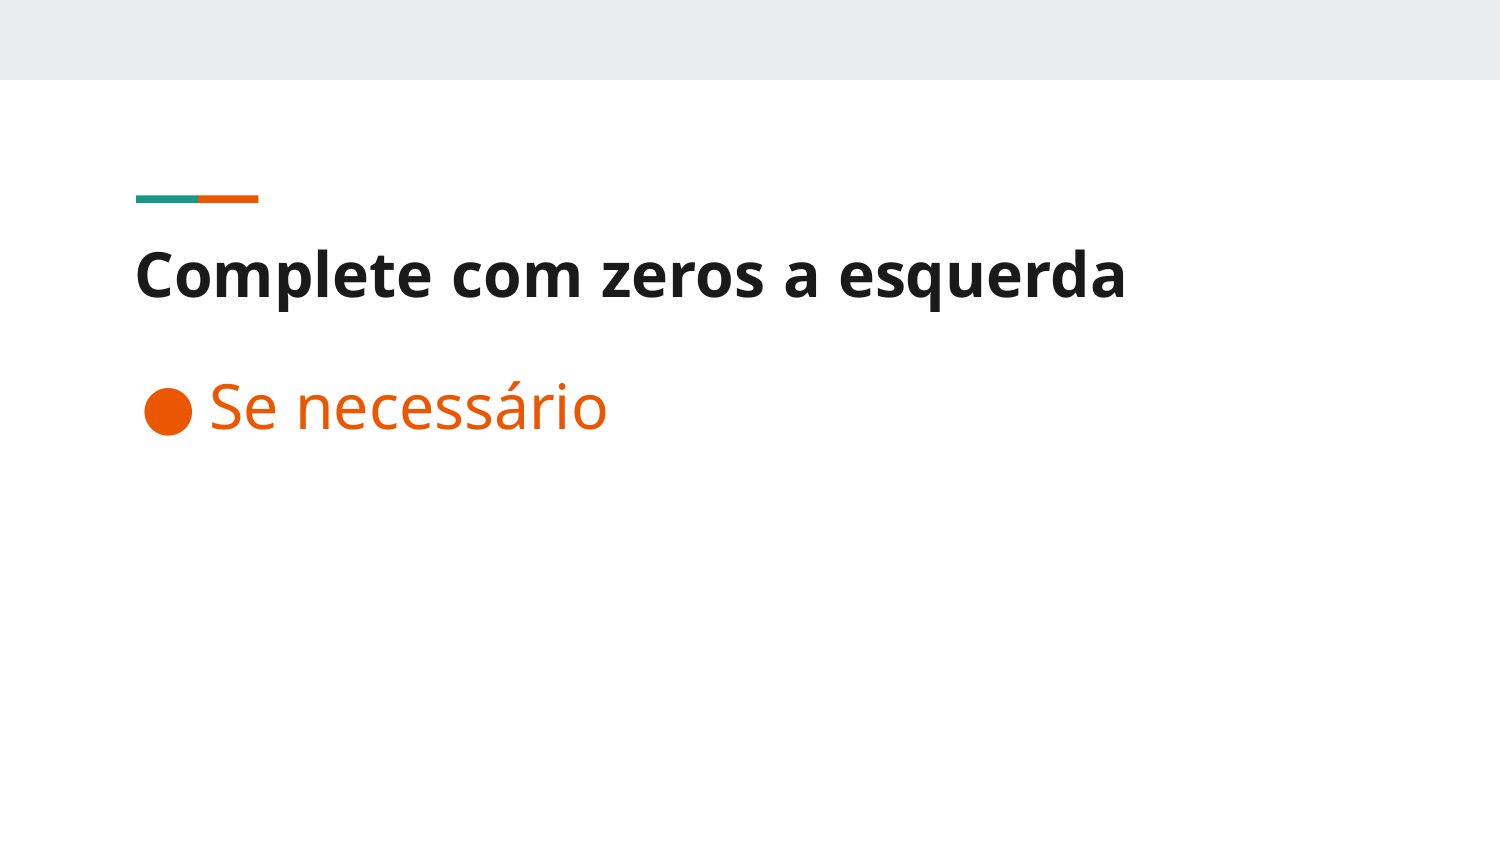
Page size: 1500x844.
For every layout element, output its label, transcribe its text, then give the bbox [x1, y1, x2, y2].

list Se necessário [119, 341, 1381, 712]
title Complete com zeros a esquerda [119, 216, 1381, 305]
